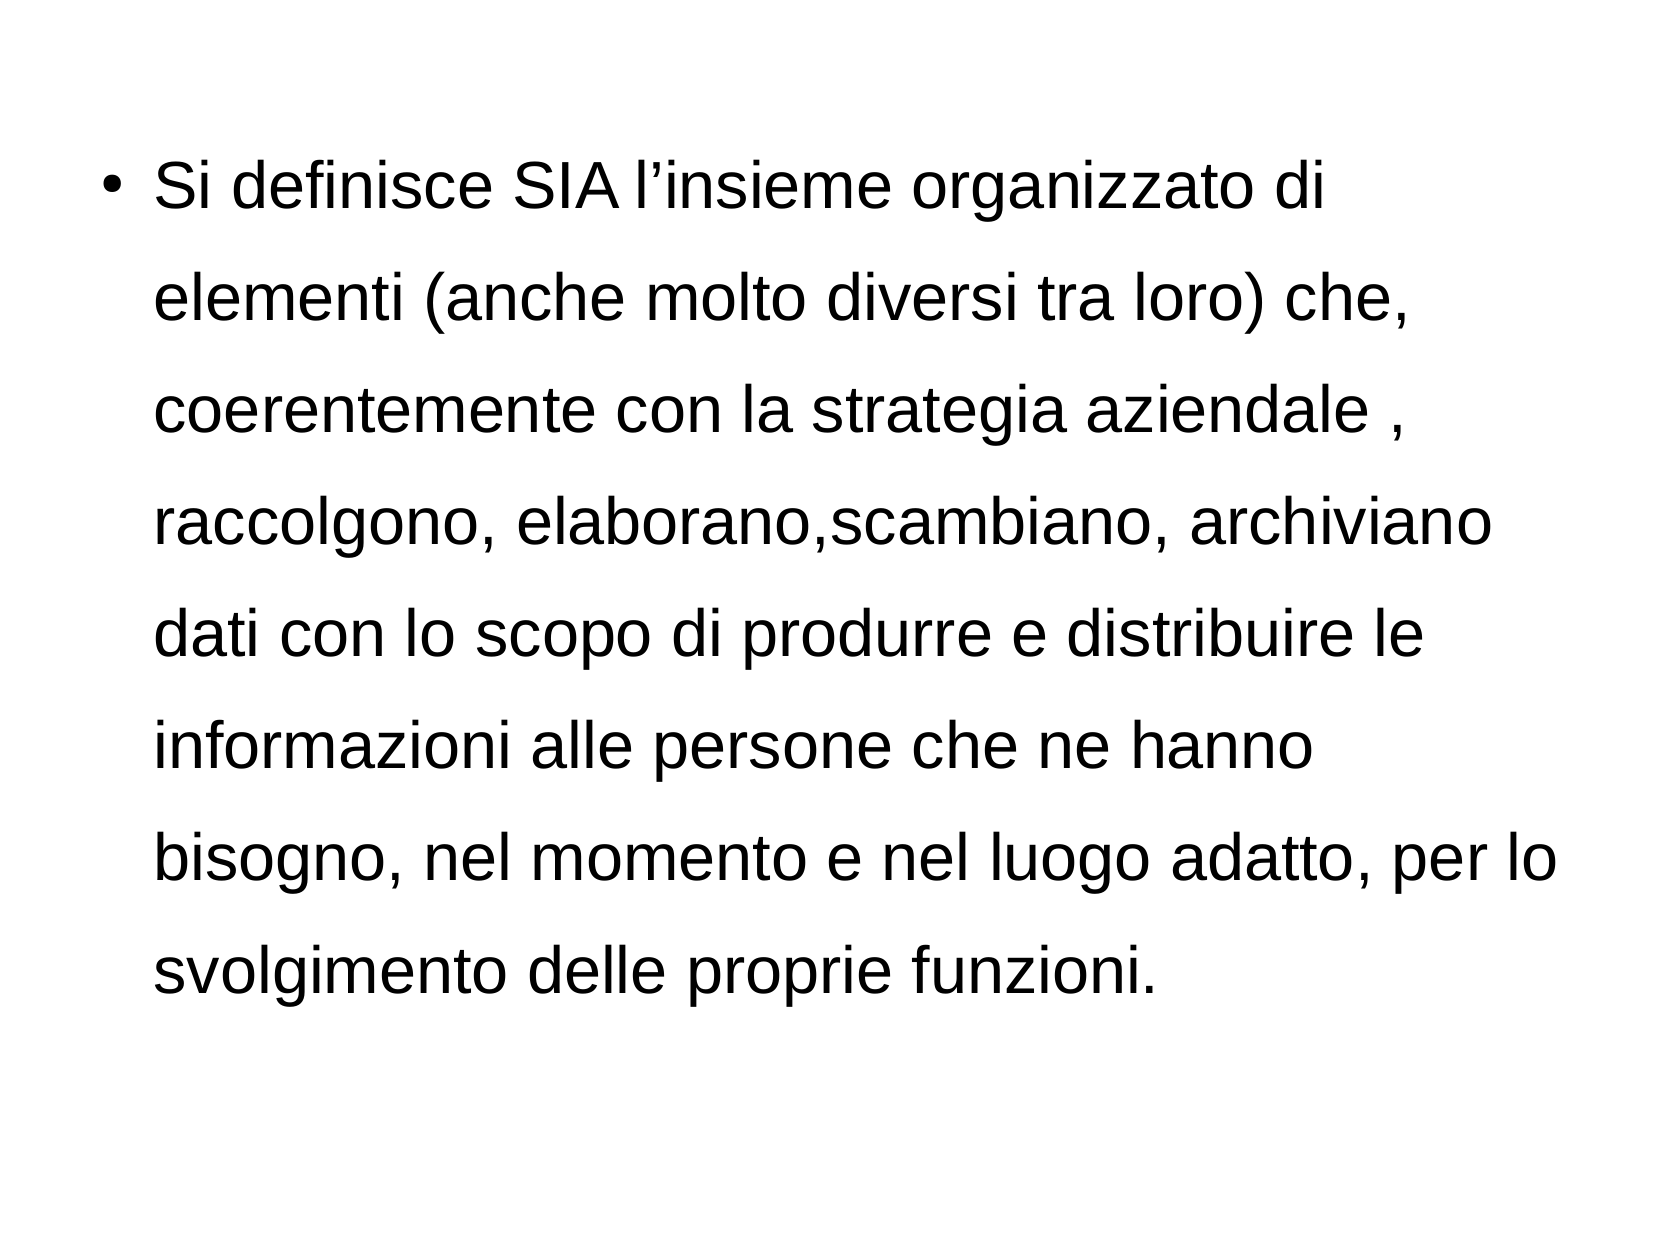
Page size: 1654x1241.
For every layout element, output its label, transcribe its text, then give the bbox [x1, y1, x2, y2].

list Si definisce SIA l’insieme organizzato di elementi (anche molto diversi tra loro) che, coerentemente con la strategia aziendale , raccolgono, elaborano,scambiano, archiviano dati con lo scopo di produrre e distribuire le informazioni alle persone che ne hanno bisogno, nel momento e nel luogo adatto, per lo svolgimento delle proprie funzioni. [82, 5, 1571, 851]
